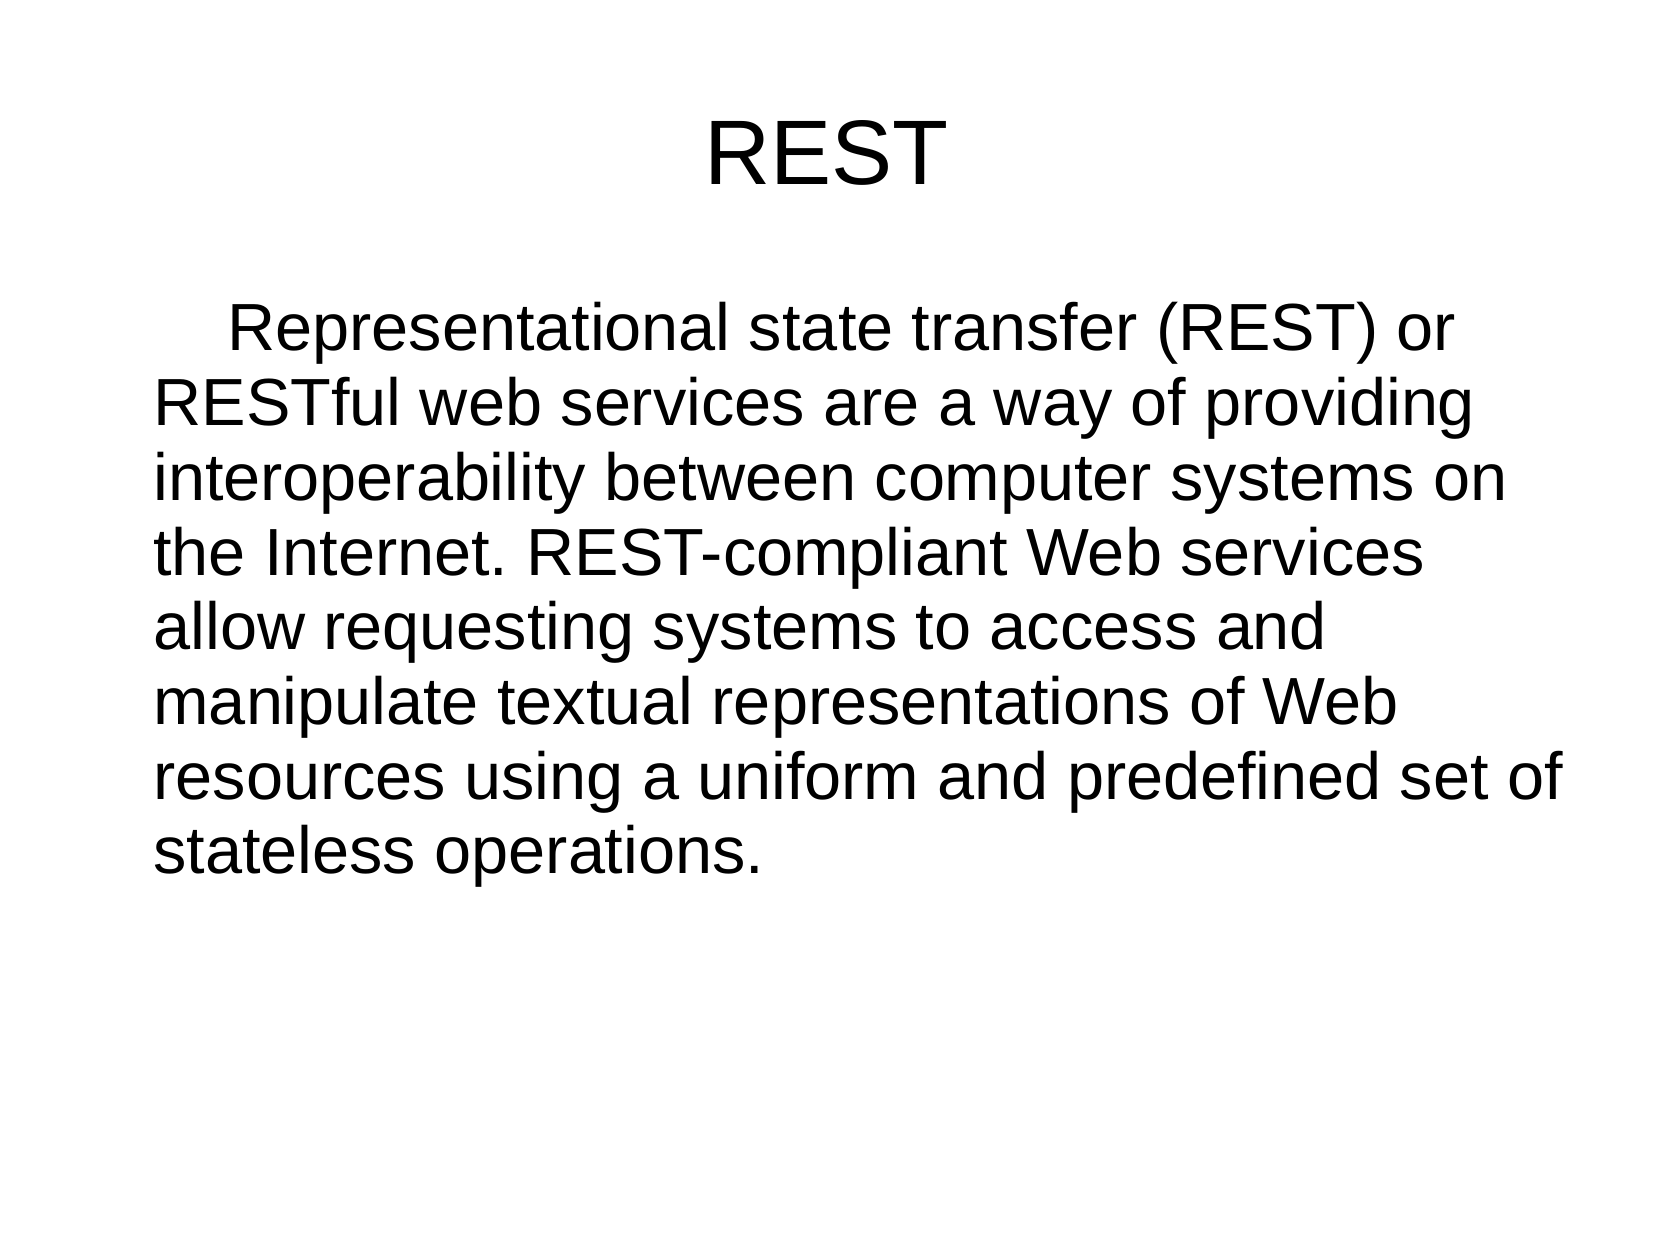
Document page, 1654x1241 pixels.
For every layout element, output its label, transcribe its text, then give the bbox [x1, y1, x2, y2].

list Representational state transfer (REST) or RESTful web services are a way of providing interoperability between computer systems on the Internet. REST-compliant Web services allow requesting systems to access and manipulate textual representations of Web resources using a uniform and predefined set of stateless operations. [82, 290, 1571, 1010]
title REST [82, 49, 1571, 257]
